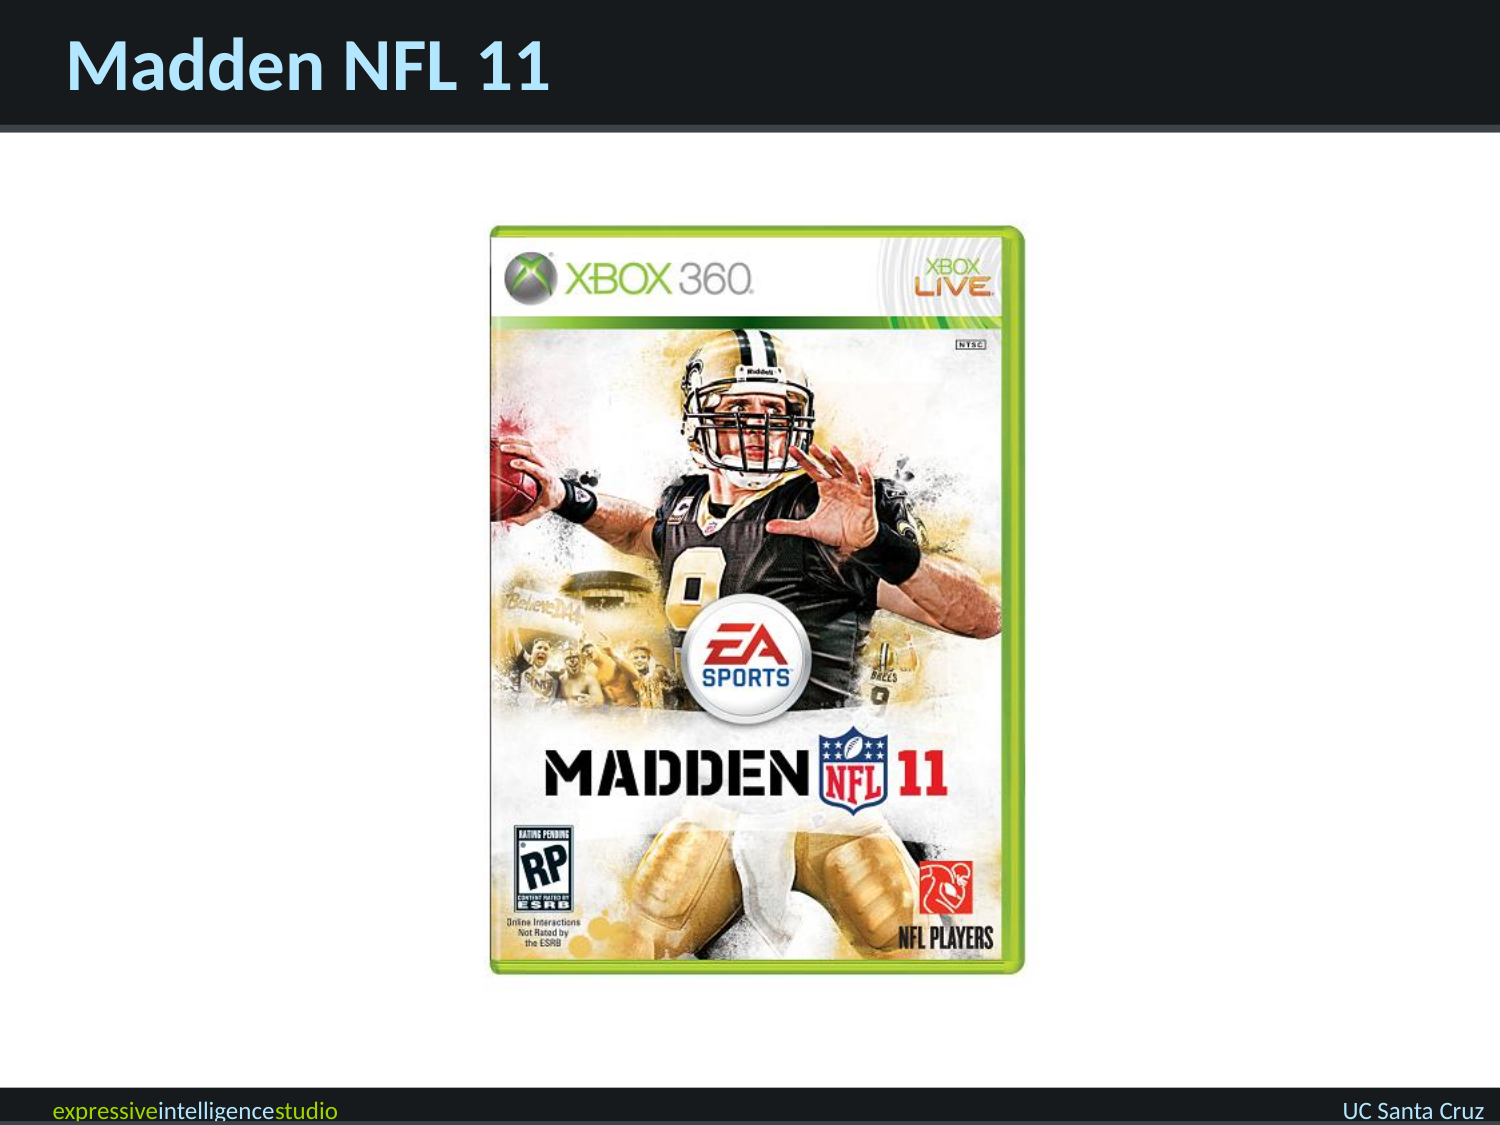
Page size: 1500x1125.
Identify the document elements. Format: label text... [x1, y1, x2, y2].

title Madden NFL 11 [50, 0, 1400, 130]
picture [462, 199, 1052, 1000]
